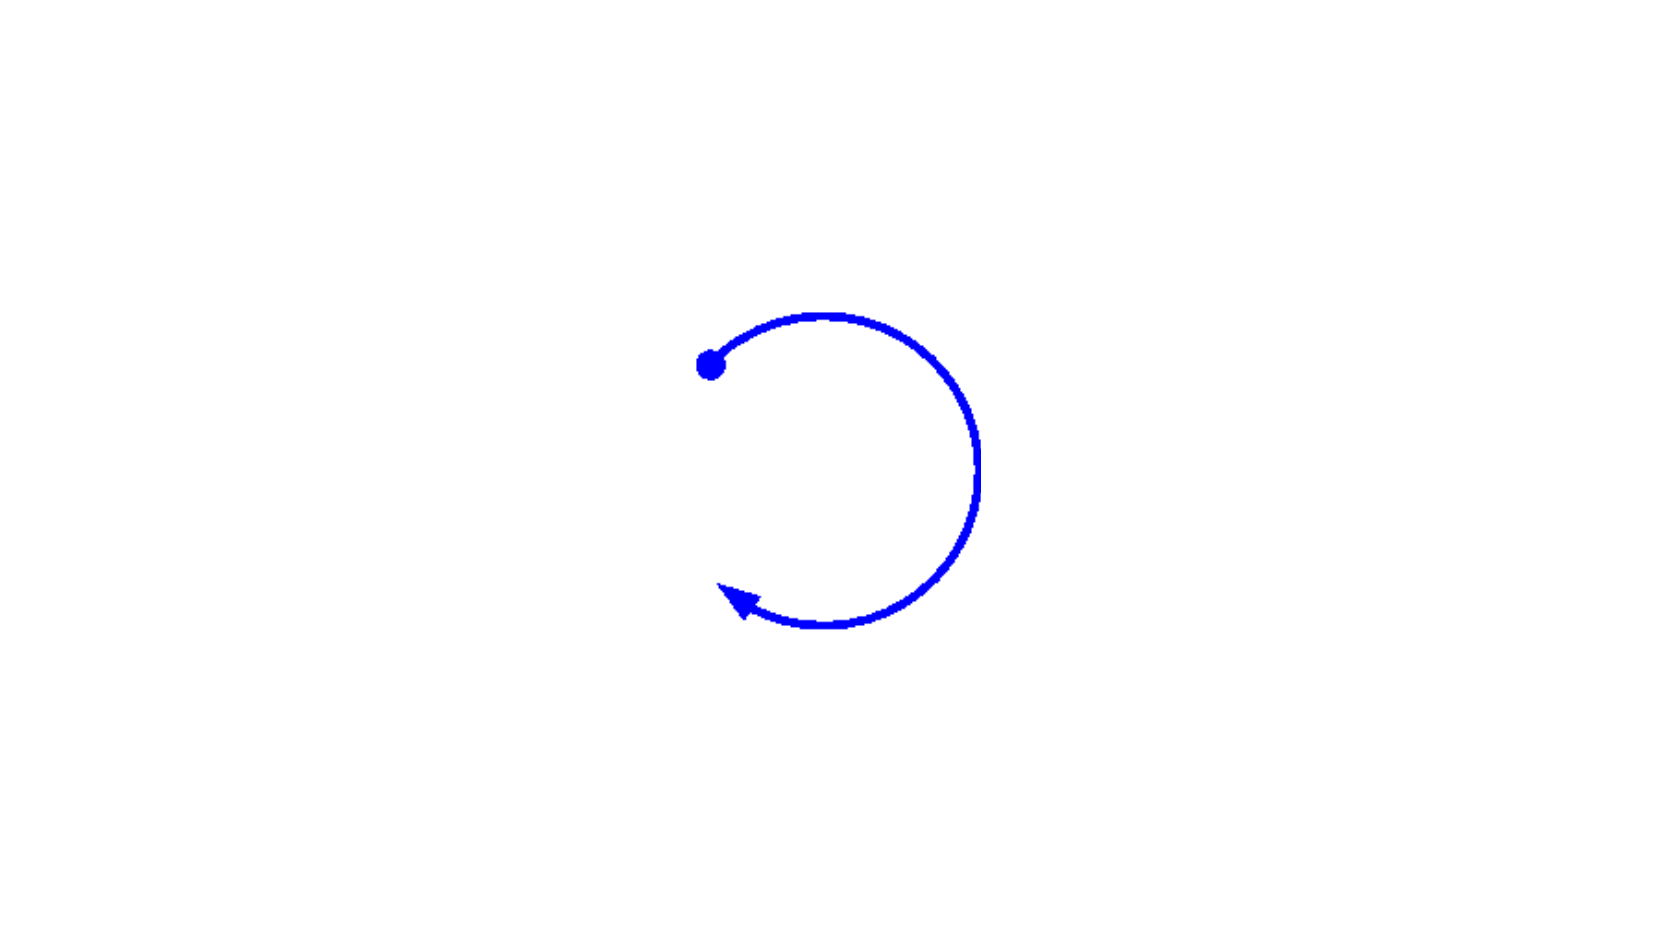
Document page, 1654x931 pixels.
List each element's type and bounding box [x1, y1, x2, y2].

picture [695, 311, 981, 635]
